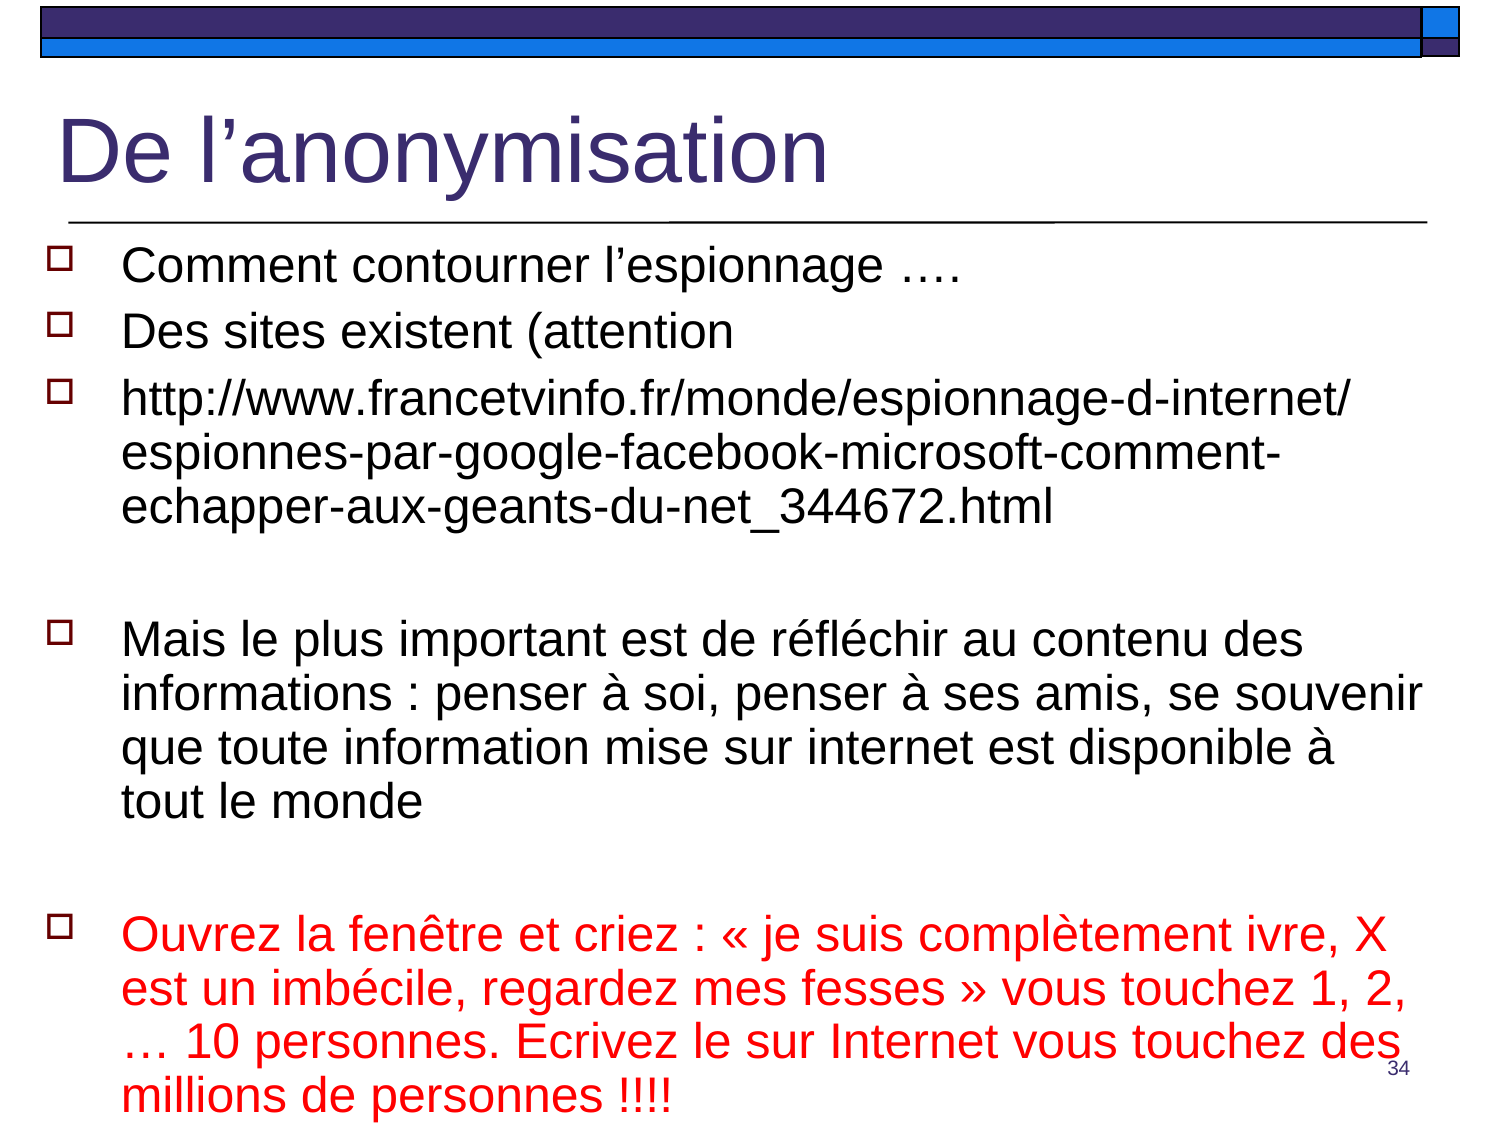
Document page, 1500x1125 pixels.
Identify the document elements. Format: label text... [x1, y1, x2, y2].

text_box De l’anonymisation [41, 78, 1459, 209]
text_box Comment contourner l’espionnage …. Des sites existent (attention http://www.francetvinfo.fr/monde/espionnage-d-internet/espionnes-par-google-facebook-microsoft-comment-echapper-aux-geants-du-net_344672.html Mais le plus important est de réfléchir au contenu des informations : penser à soi, penser à ses amis, se souvenir que toute information mise sur internet est disponible à tout le monde Ouvrez la fenêtre et criez : « je suis complètement ivre, X est un imbécile, regardez mes fesses » vous touchez 1, 2, … 10 personnes. Ecrivez le sur Internet vous touchez des millions de personnes !!!! [29, 231, 1448, 1125]
